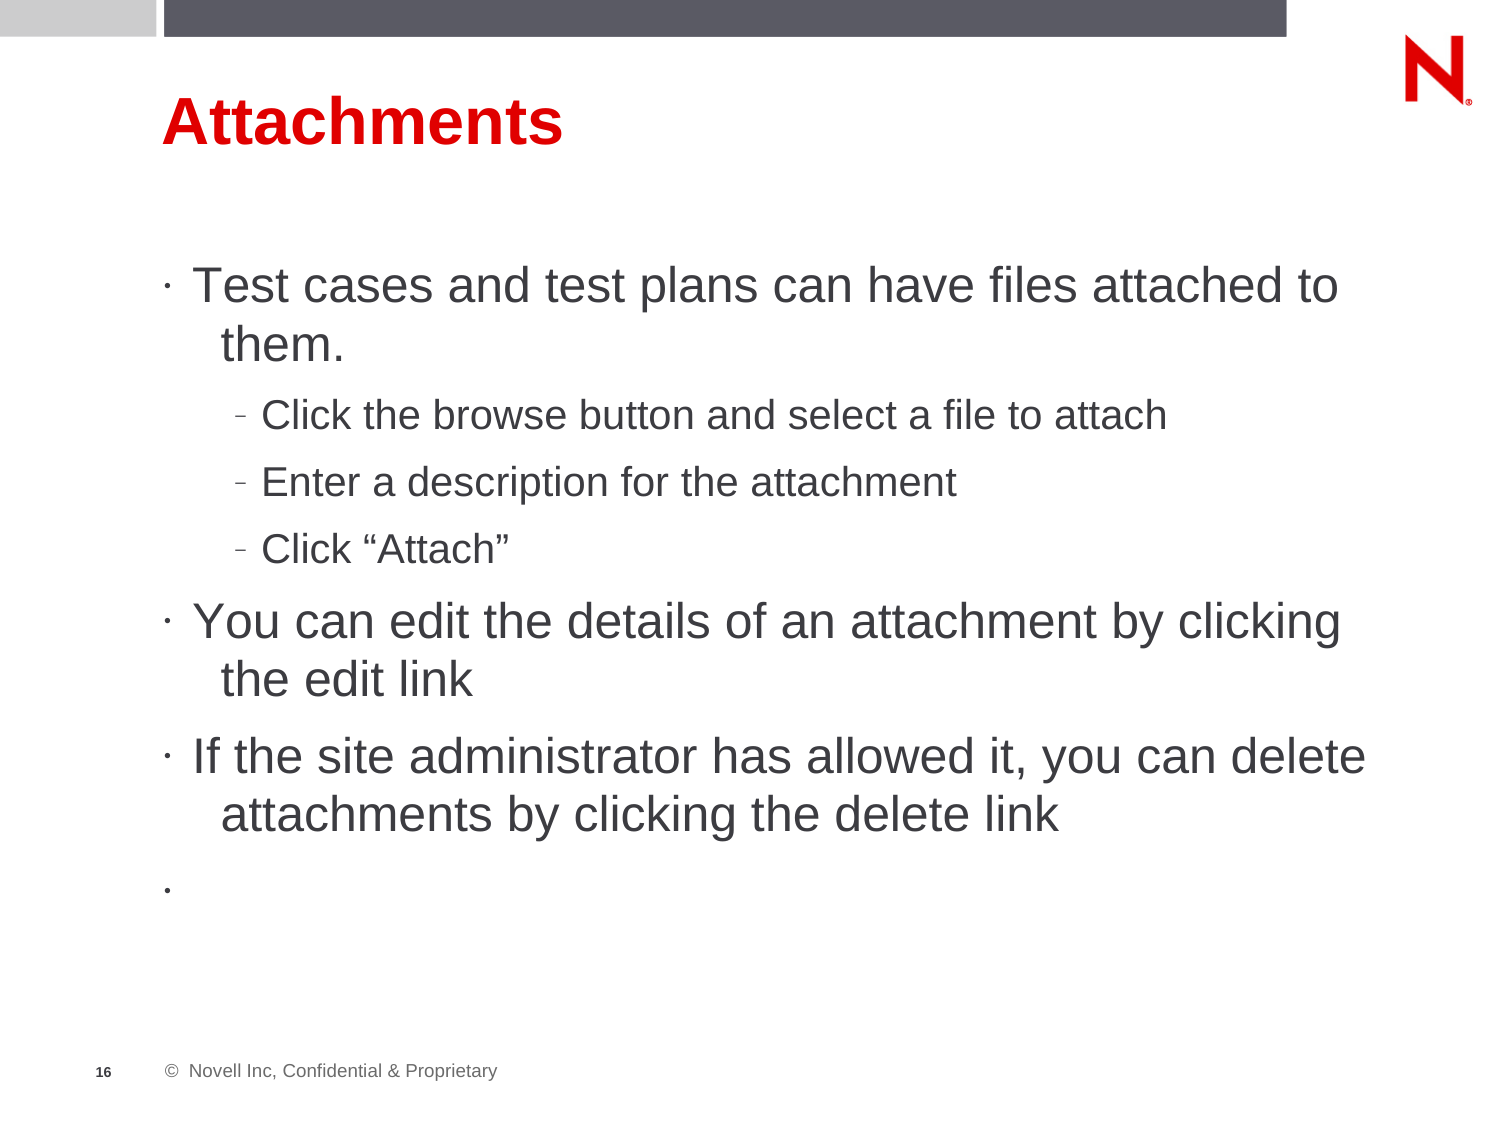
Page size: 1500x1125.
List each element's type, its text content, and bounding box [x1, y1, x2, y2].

picture [1403, 32, 1473, 107]
title Attachments [161, 41, 1383, 205]
list Test cases and test plans can have files attached to them. Click the browse button and select a file to attach Enter a description for the attachment Click “Attach” You can edit the details of an attachment by clicking the edit link If the site administrator has allowed it, you can delete attachments by clicking the delete link [163, 254, 1404, 986]
